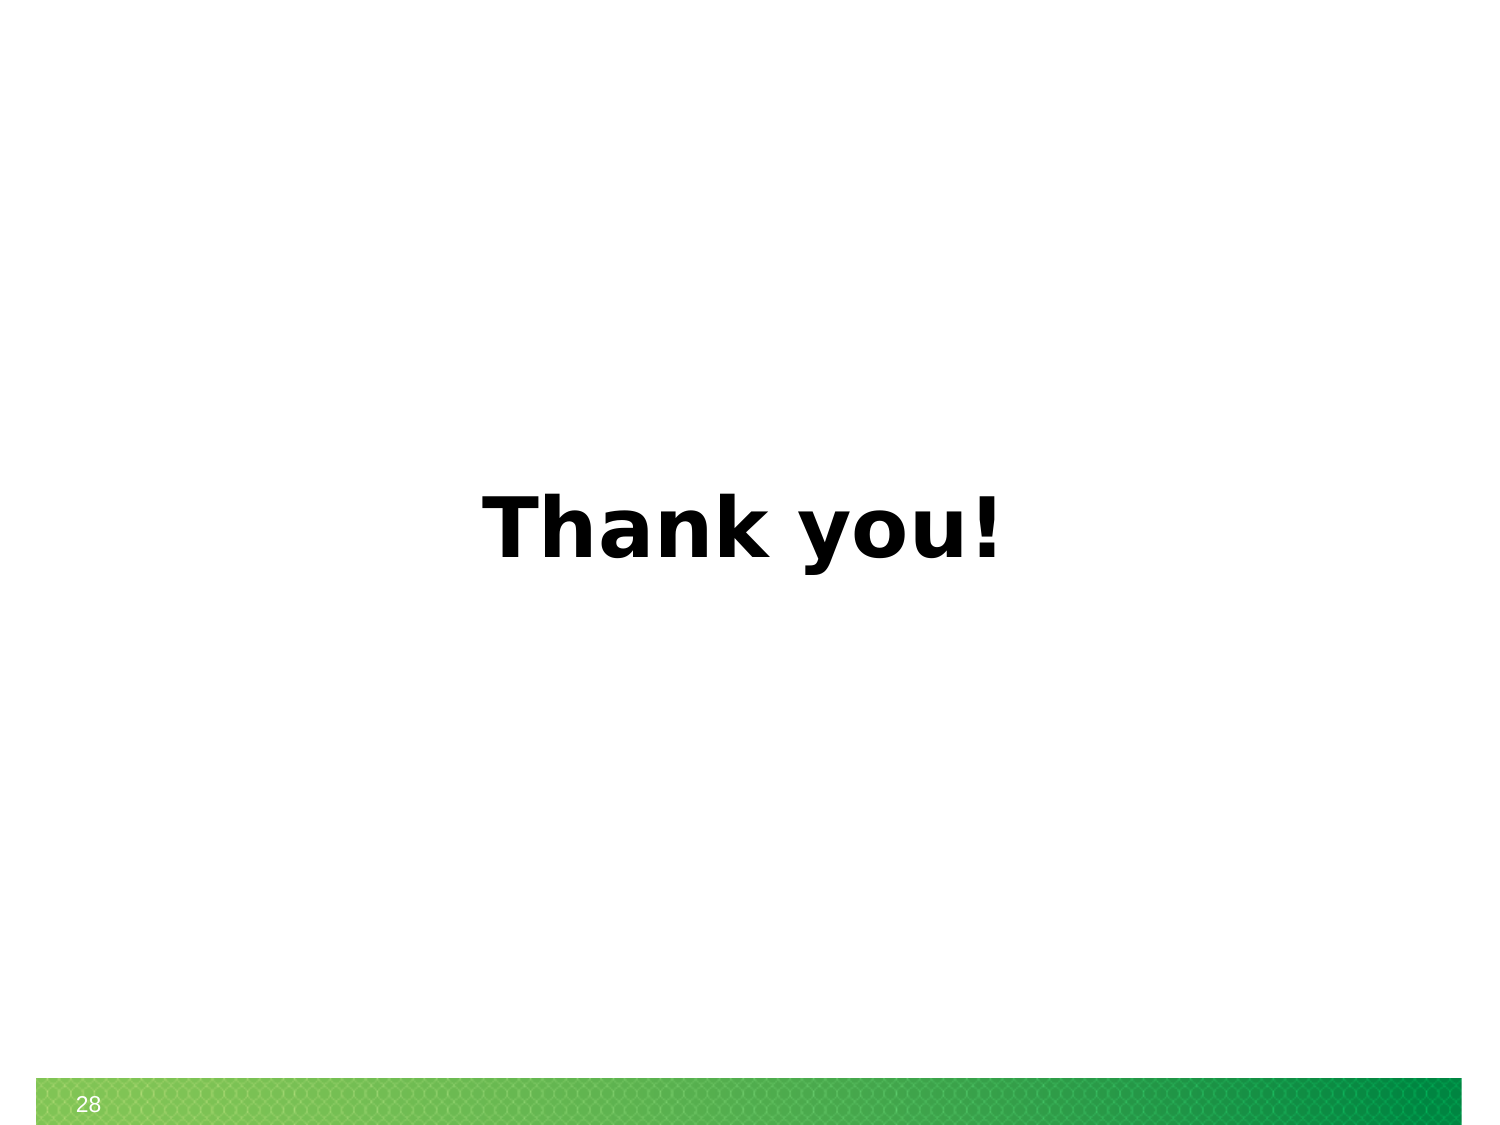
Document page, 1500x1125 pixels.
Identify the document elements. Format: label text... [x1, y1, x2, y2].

picture [36, 1078, 1462, 1125]
list Thank you! [135, 238, 1372, 982]
